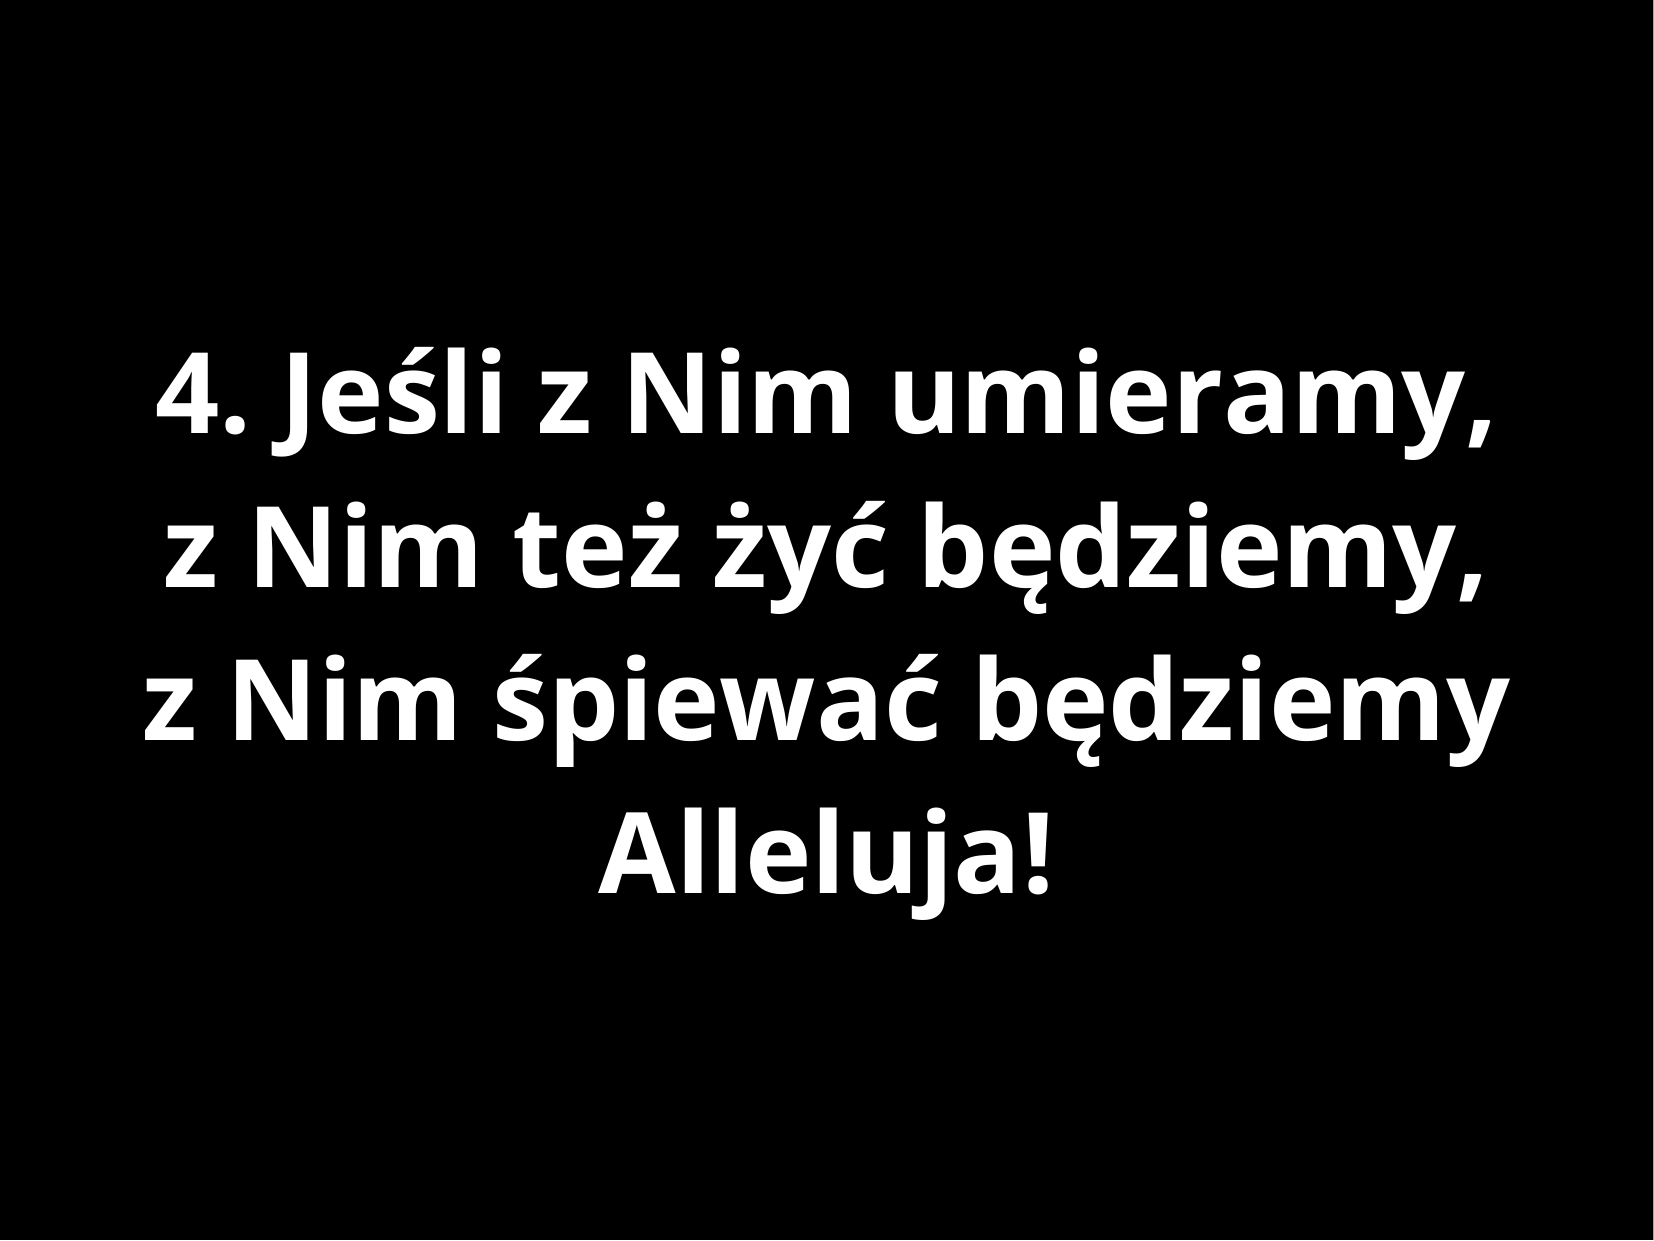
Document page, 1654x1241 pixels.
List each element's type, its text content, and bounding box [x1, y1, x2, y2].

title 4. Jeśli z Nim umieramy, z Nim też żyć będziemy, z Nim śpiewać będziemy Alleluja! [0, 0, 1654, 1241]
